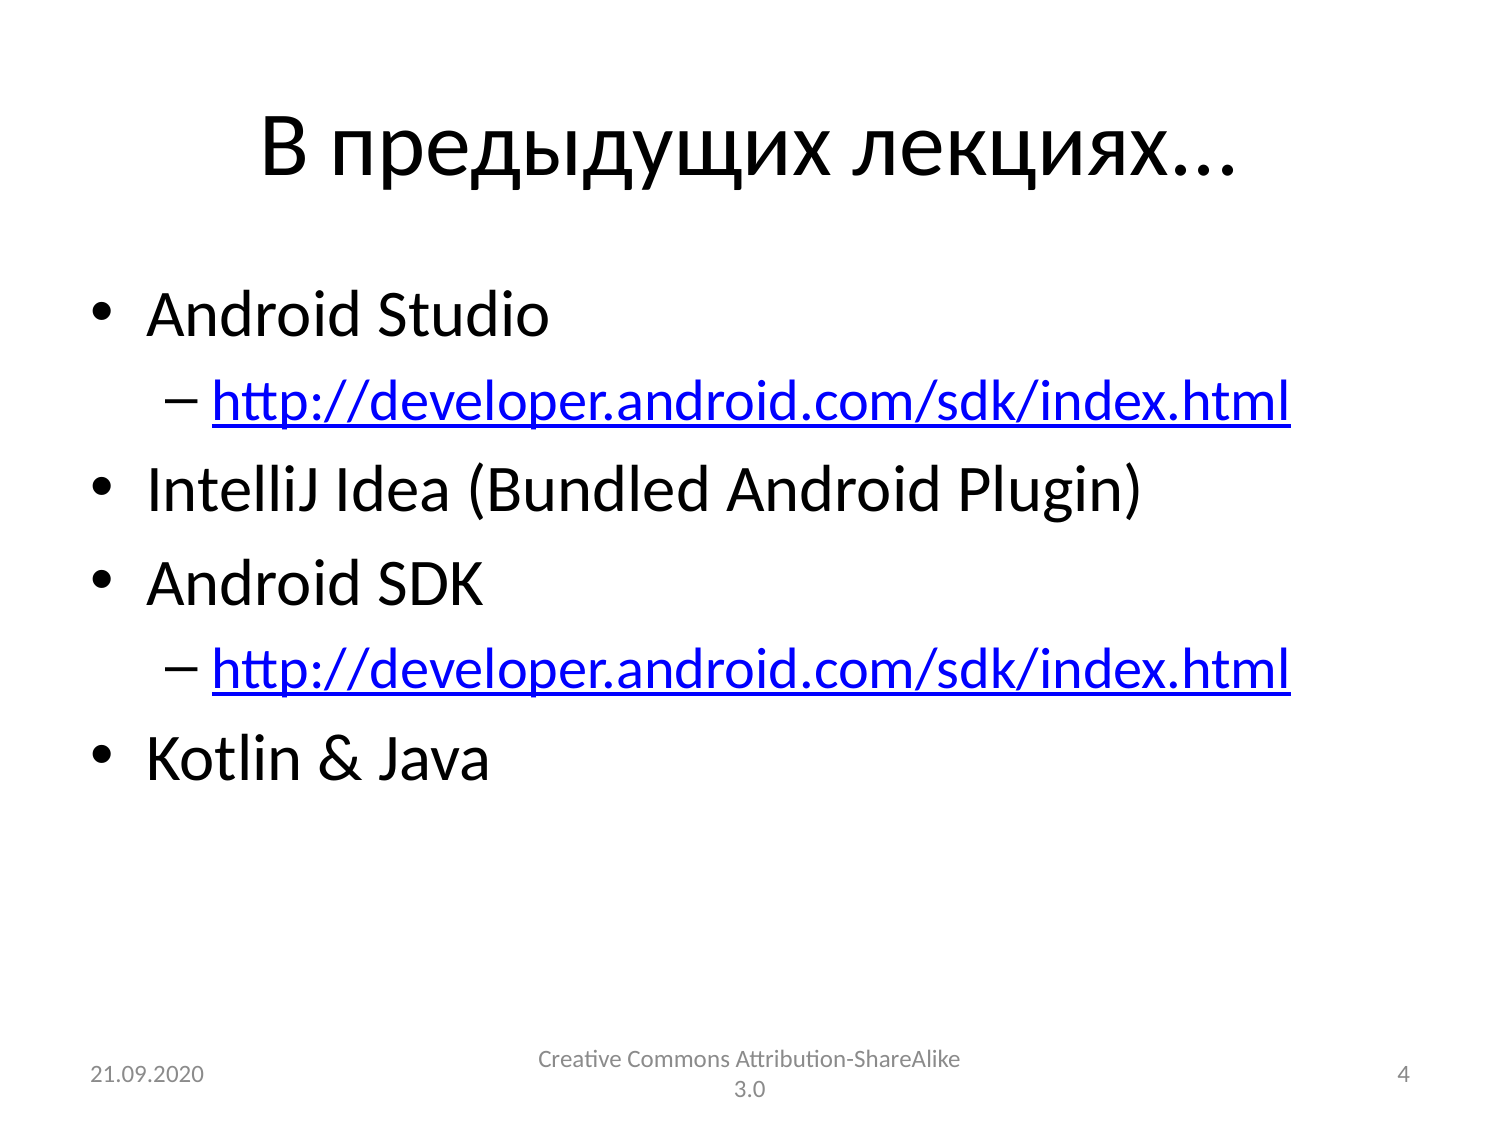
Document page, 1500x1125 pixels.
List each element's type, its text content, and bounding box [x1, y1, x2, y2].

list Android Studio http://developer.android.com/sdk/index.html IntelliJ Idea (Bundled Android Plugin) Android SDK http://developer.android.com/sdk/index.html Kotlin & Java [75, 262, 1425, 1005]
title В предыдущих лекциях... [75, 45, 1425, 233]
